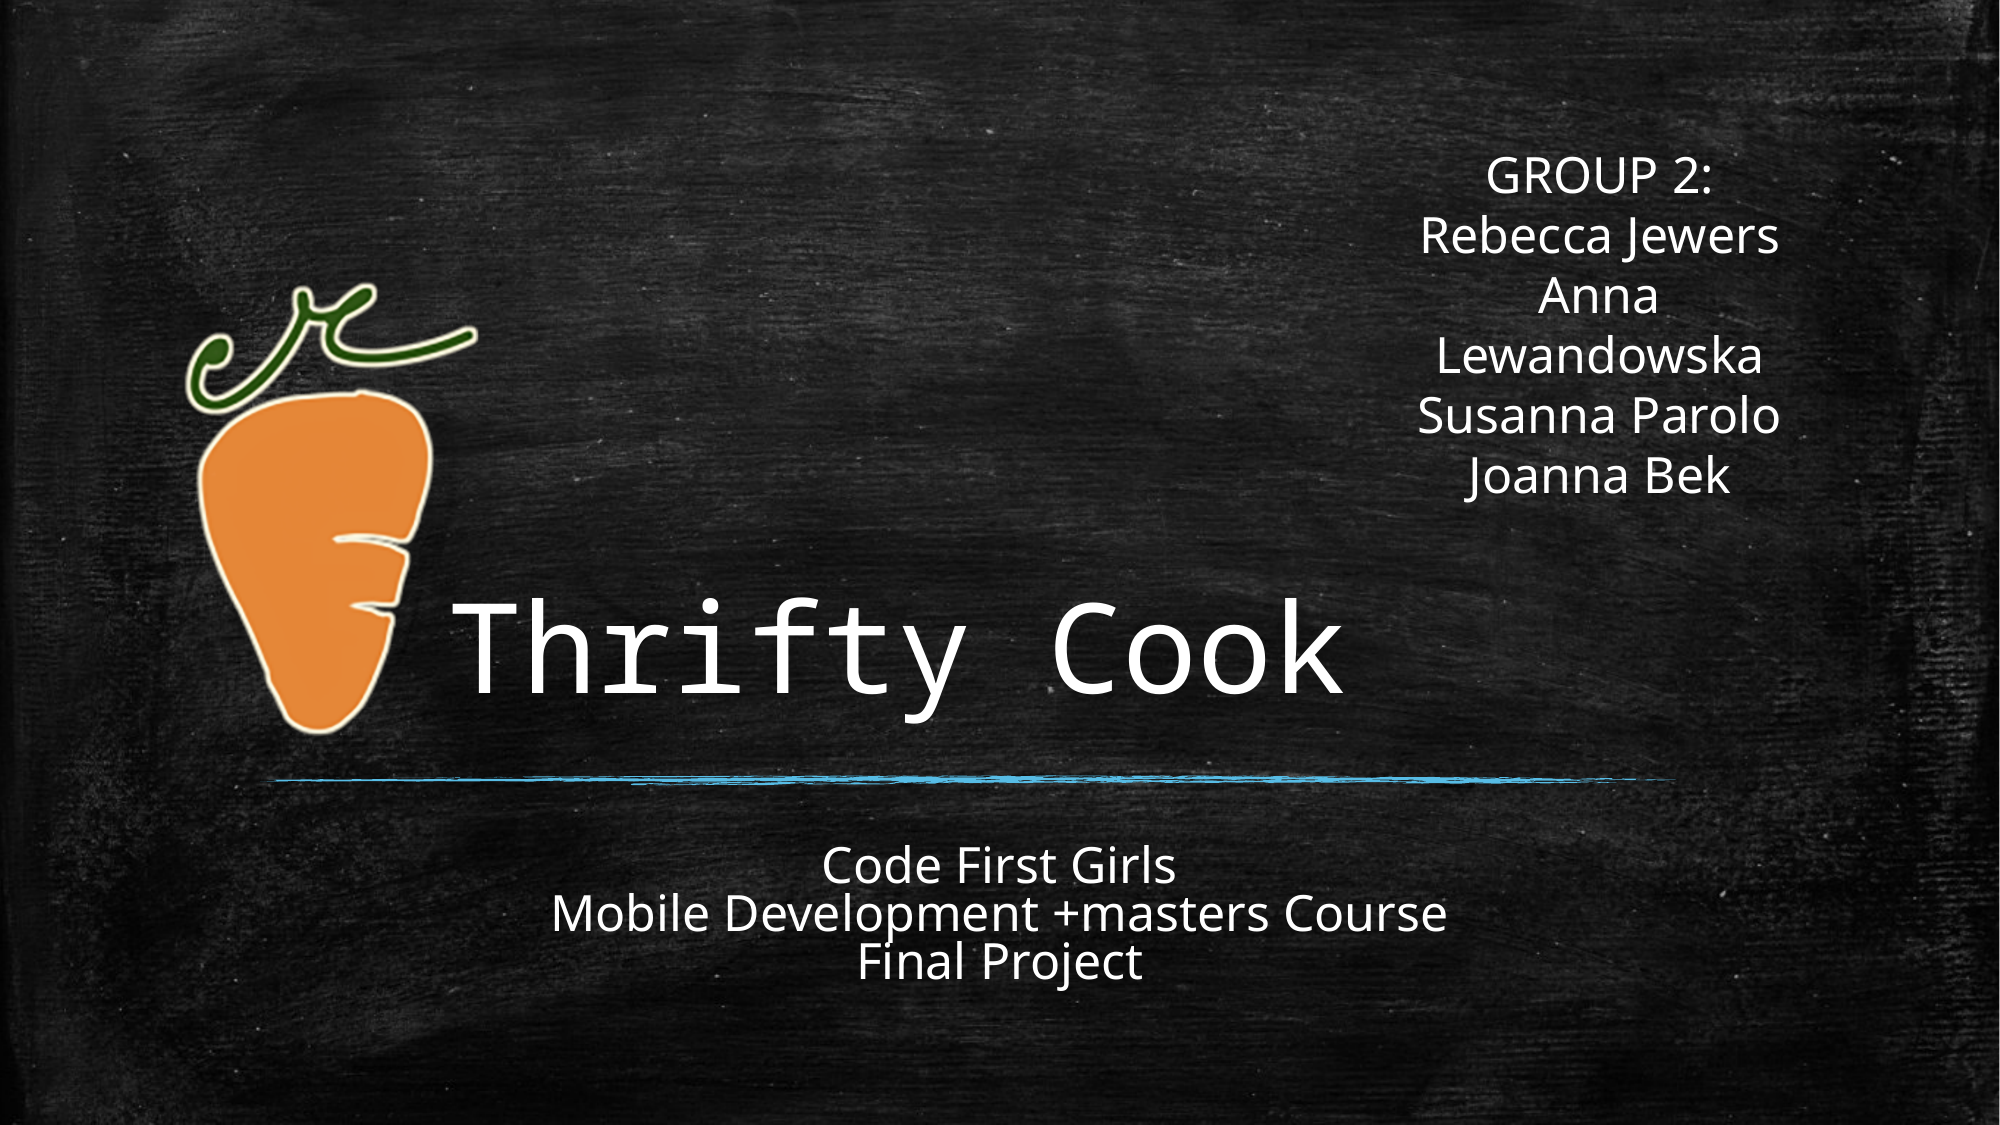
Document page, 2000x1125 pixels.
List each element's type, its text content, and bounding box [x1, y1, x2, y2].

picture [101, 278, 563, 740]
title Thrifty Cook [563, 312, 1750, 728]
subtitle Code First Girls Mobile Development +masters Course Final Project [249, 837, 1750, 1013]
text_box GROUP 2: Rebecca Jewers Anna Lewandowska Susanna Parolo Joanna Bek [1365, 136, 1835, 455]
